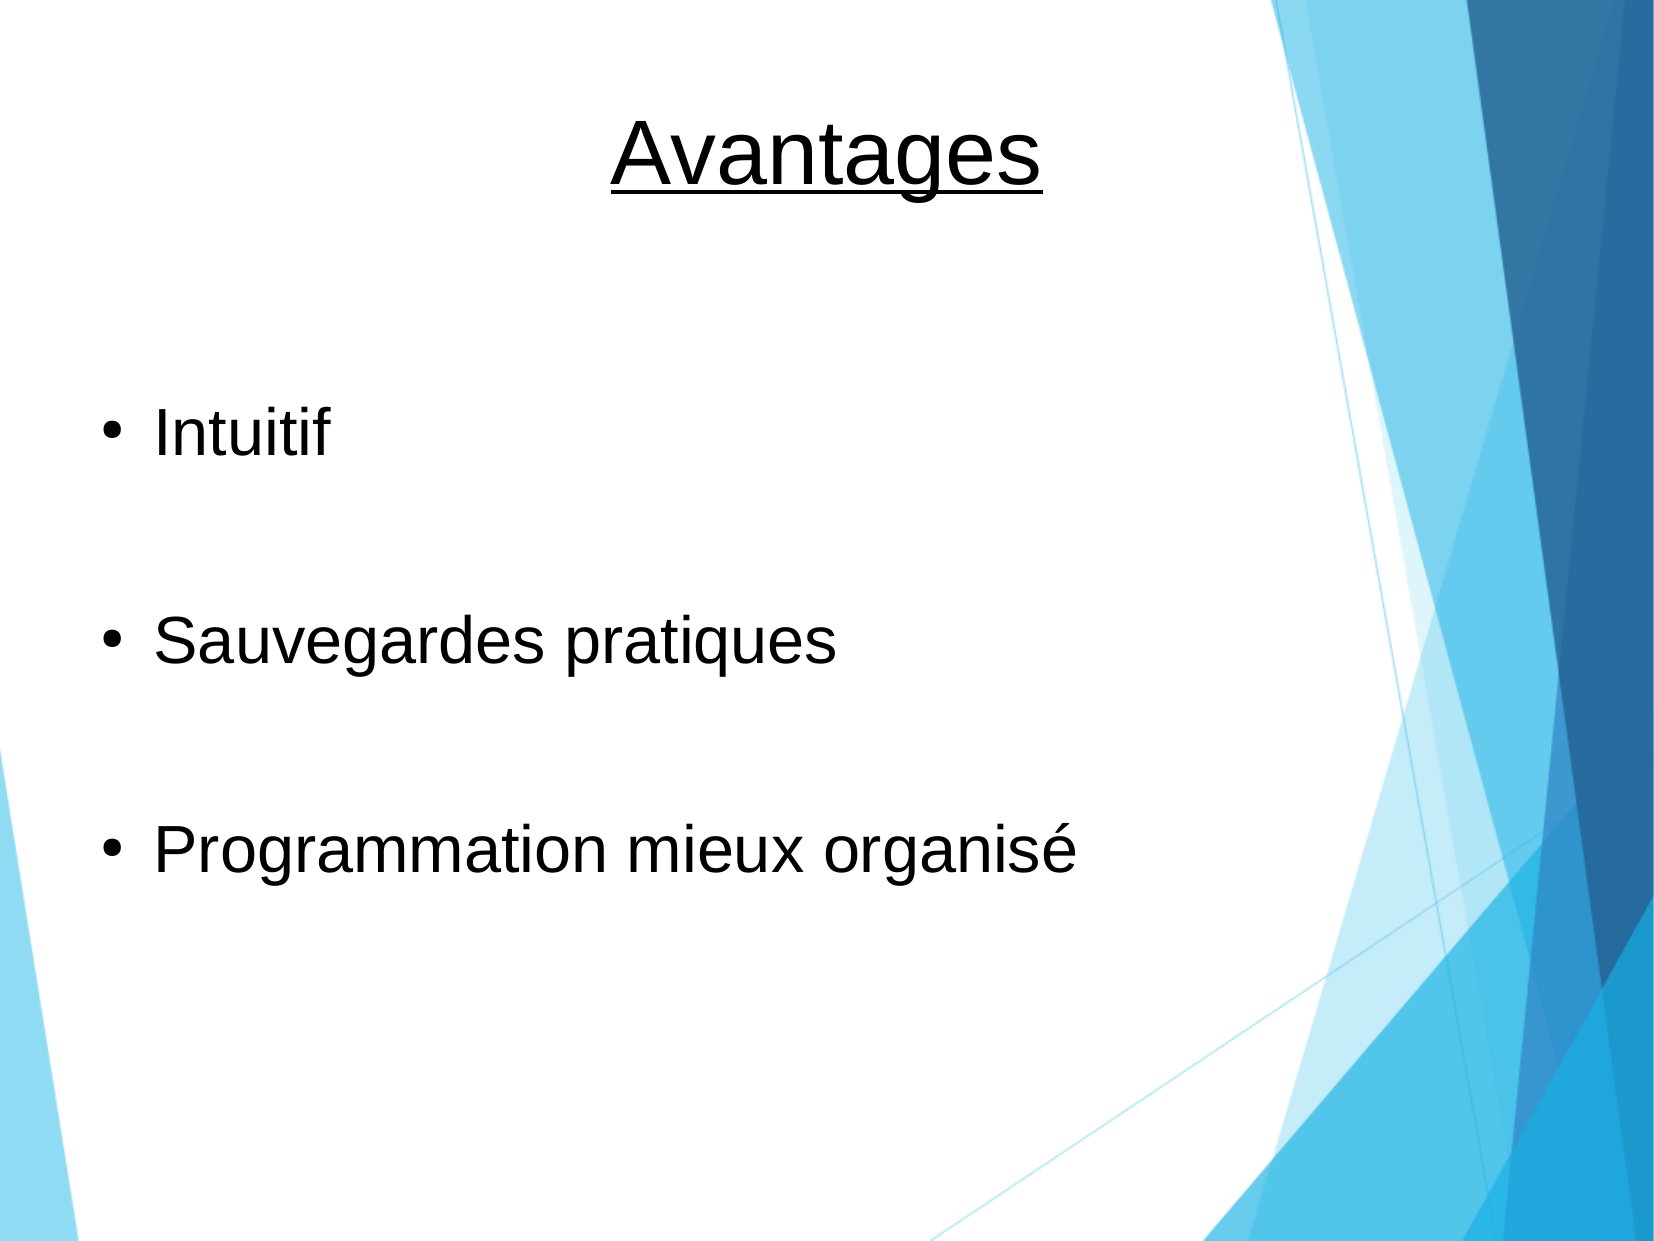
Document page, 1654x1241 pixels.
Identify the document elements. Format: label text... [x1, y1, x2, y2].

list Intuitif Sauvegardes pratiques Programmation mieux organisé [82, 290, 1571, 1010]
title Avantages [82, 49, 1571, 257]
picture [0, 0, 1654, 1241]
